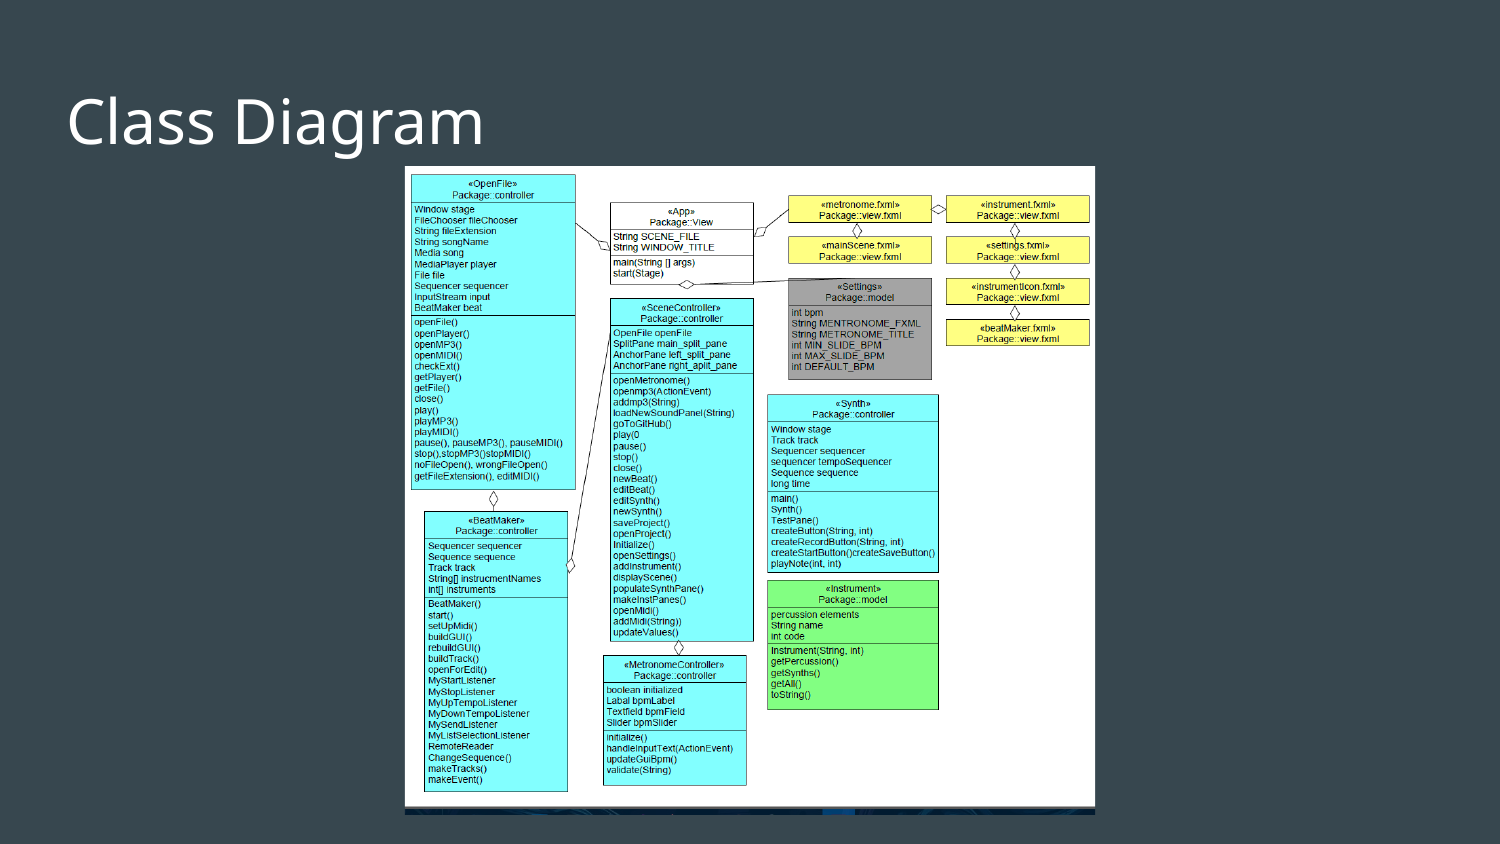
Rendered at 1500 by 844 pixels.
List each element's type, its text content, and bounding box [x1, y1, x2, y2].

title Class Diagram [51, 72, 1449, 167]
picture [404, 166, 1096, 815]
